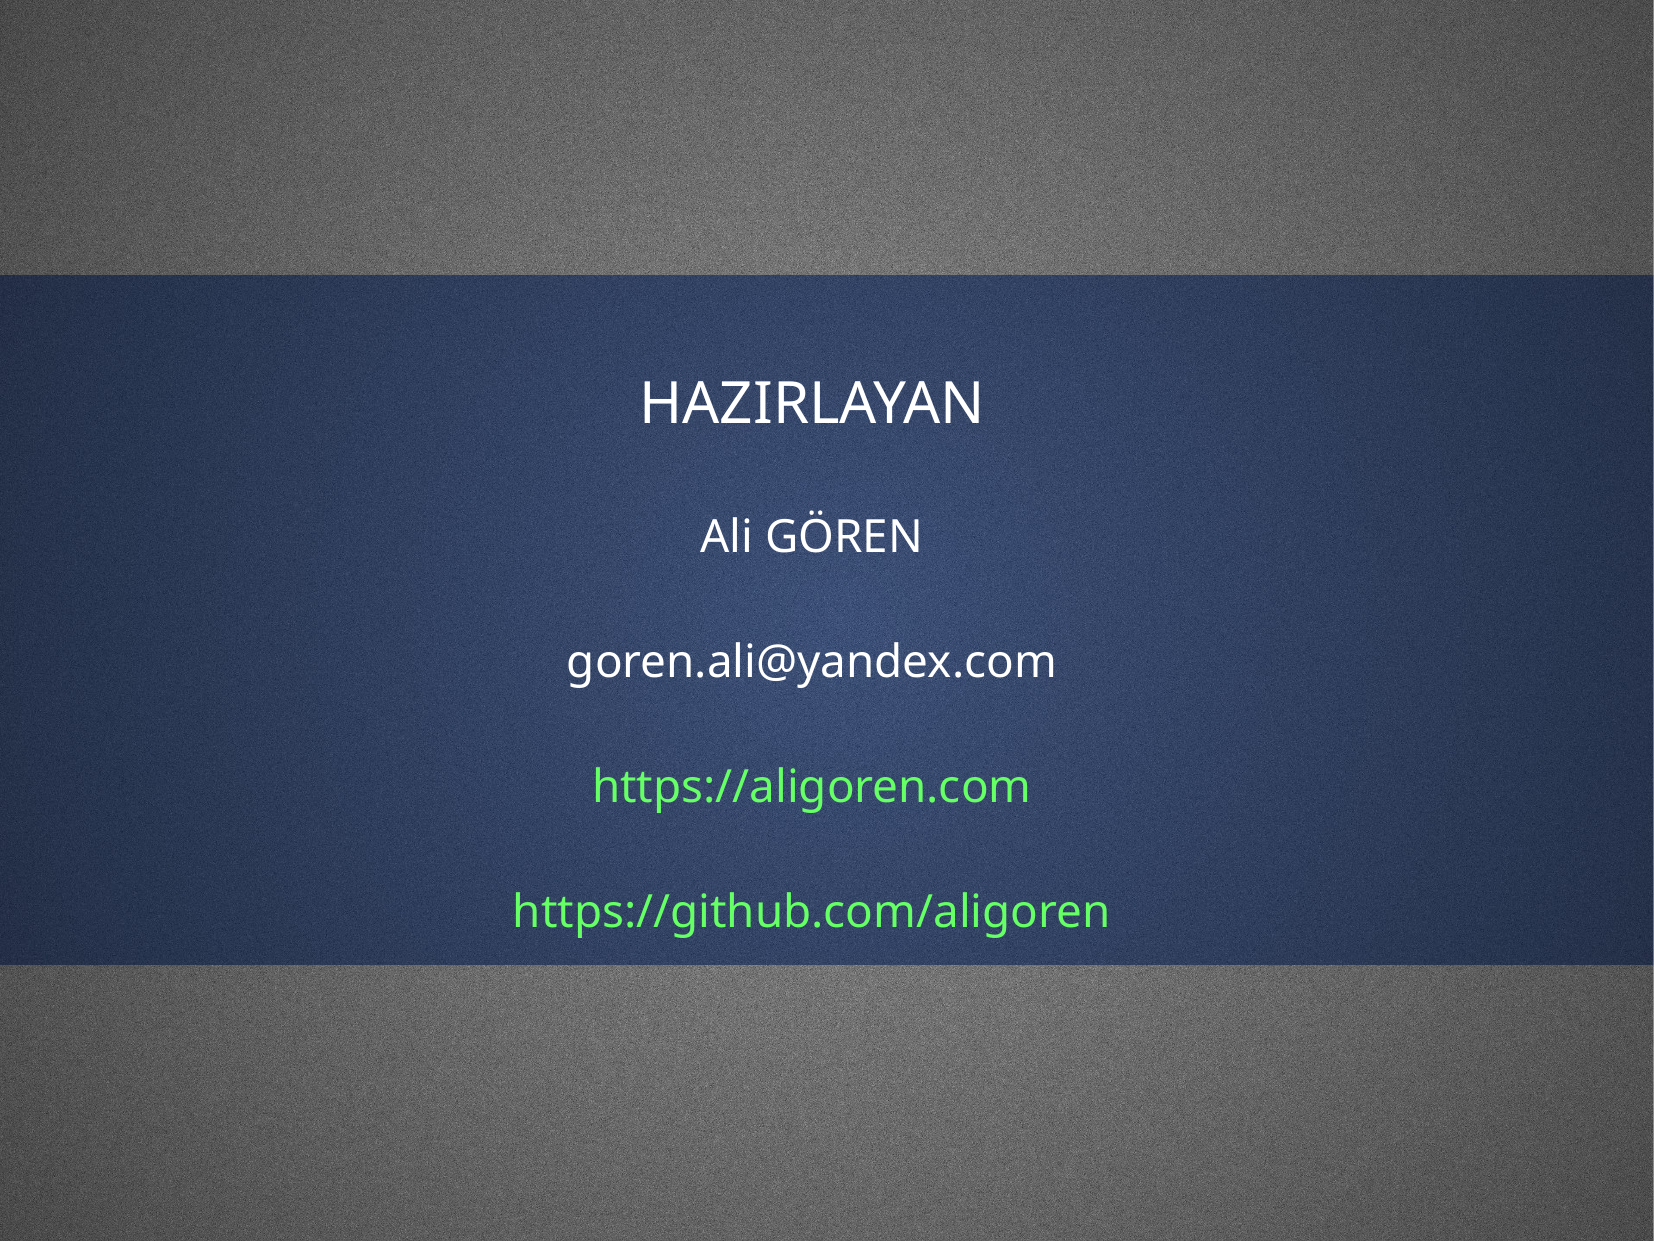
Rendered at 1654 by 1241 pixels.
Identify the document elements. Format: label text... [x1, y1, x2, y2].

text_box HAZIRLAYAN Ali GÖREN goren.ali@yandex.com https://aligoren.com https://github.com/aligoren [265, 354, 1359, 864]
picture [0, 0, 1654, 1241]
